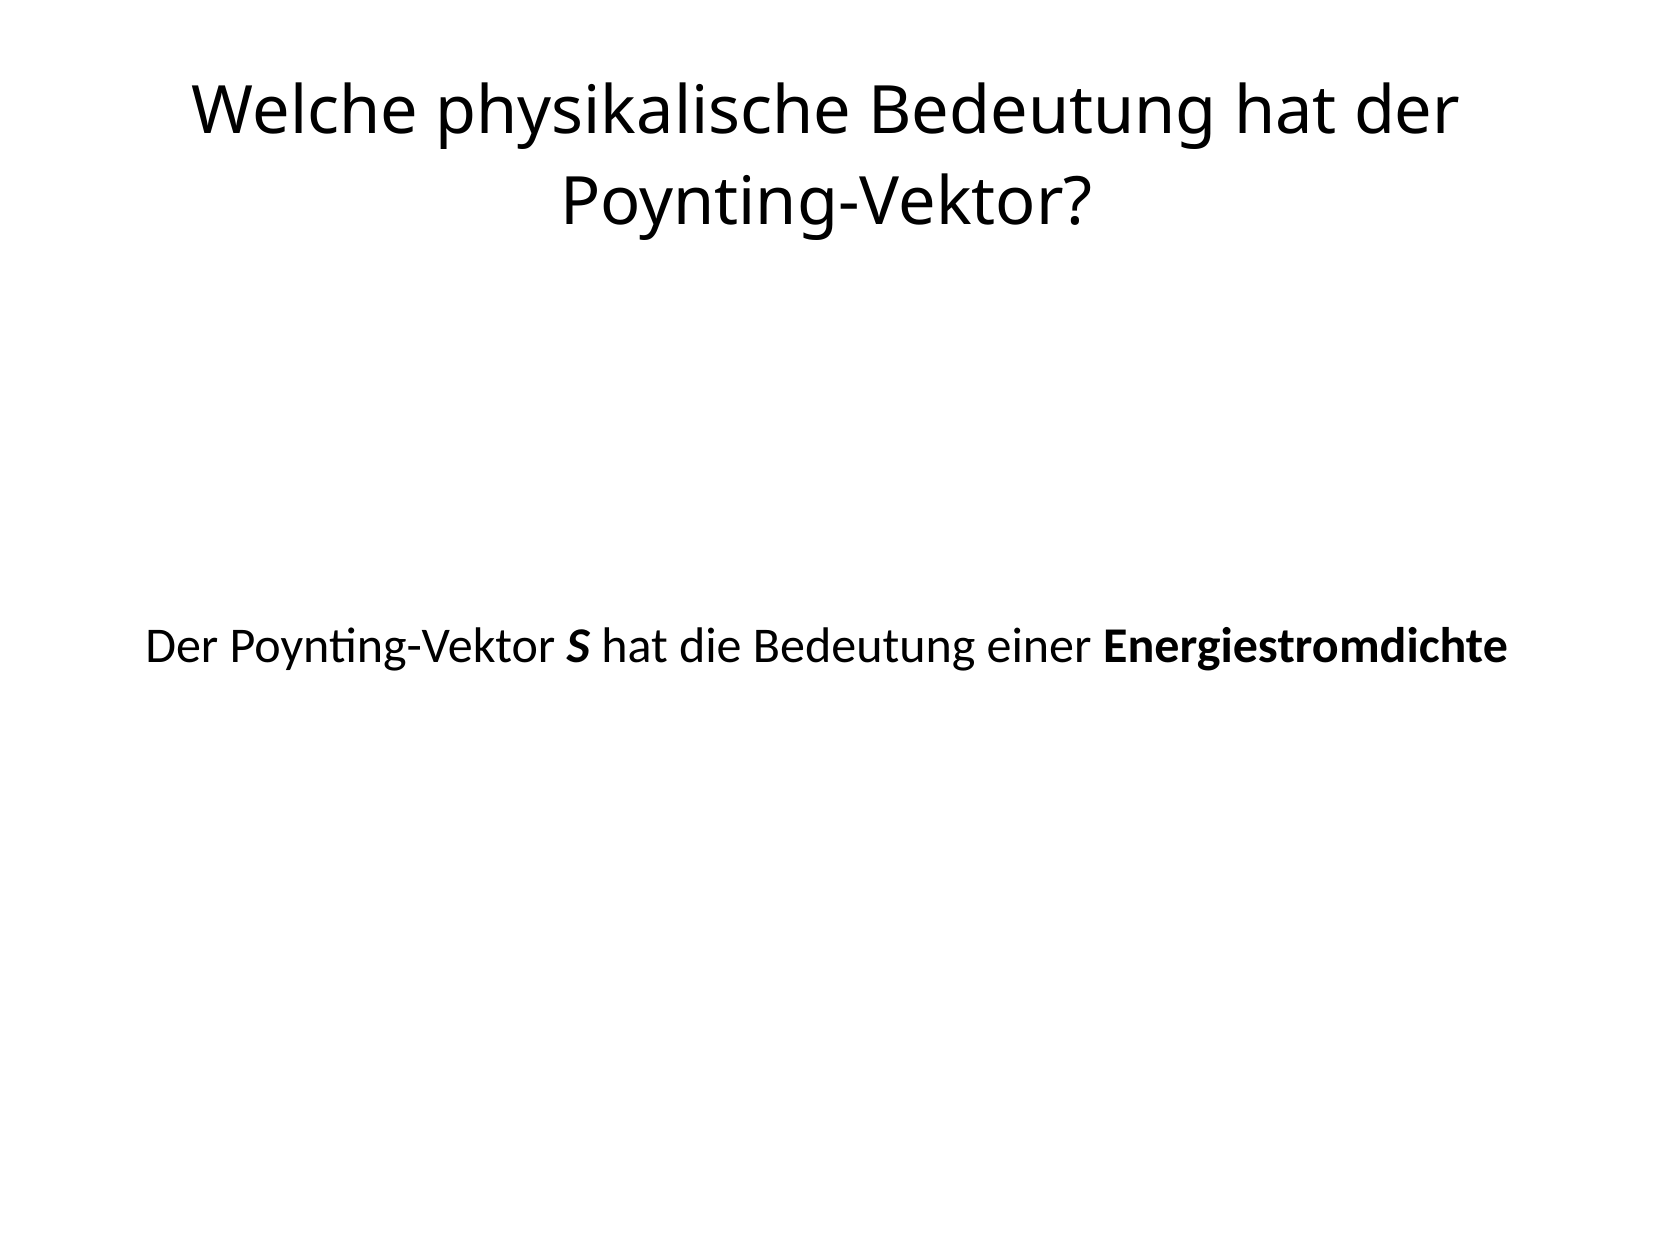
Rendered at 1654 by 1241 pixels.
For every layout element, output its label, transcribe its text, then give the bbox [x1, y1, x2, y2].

subtitle Der Poynting-Vektor S hat die Bedeutung einer Energiestromdichte [82, 290, 1571, 1010]
title Welche physikalische Bedeutung hat der Poynting-Vektor? [82, 49, 1571, 257]
